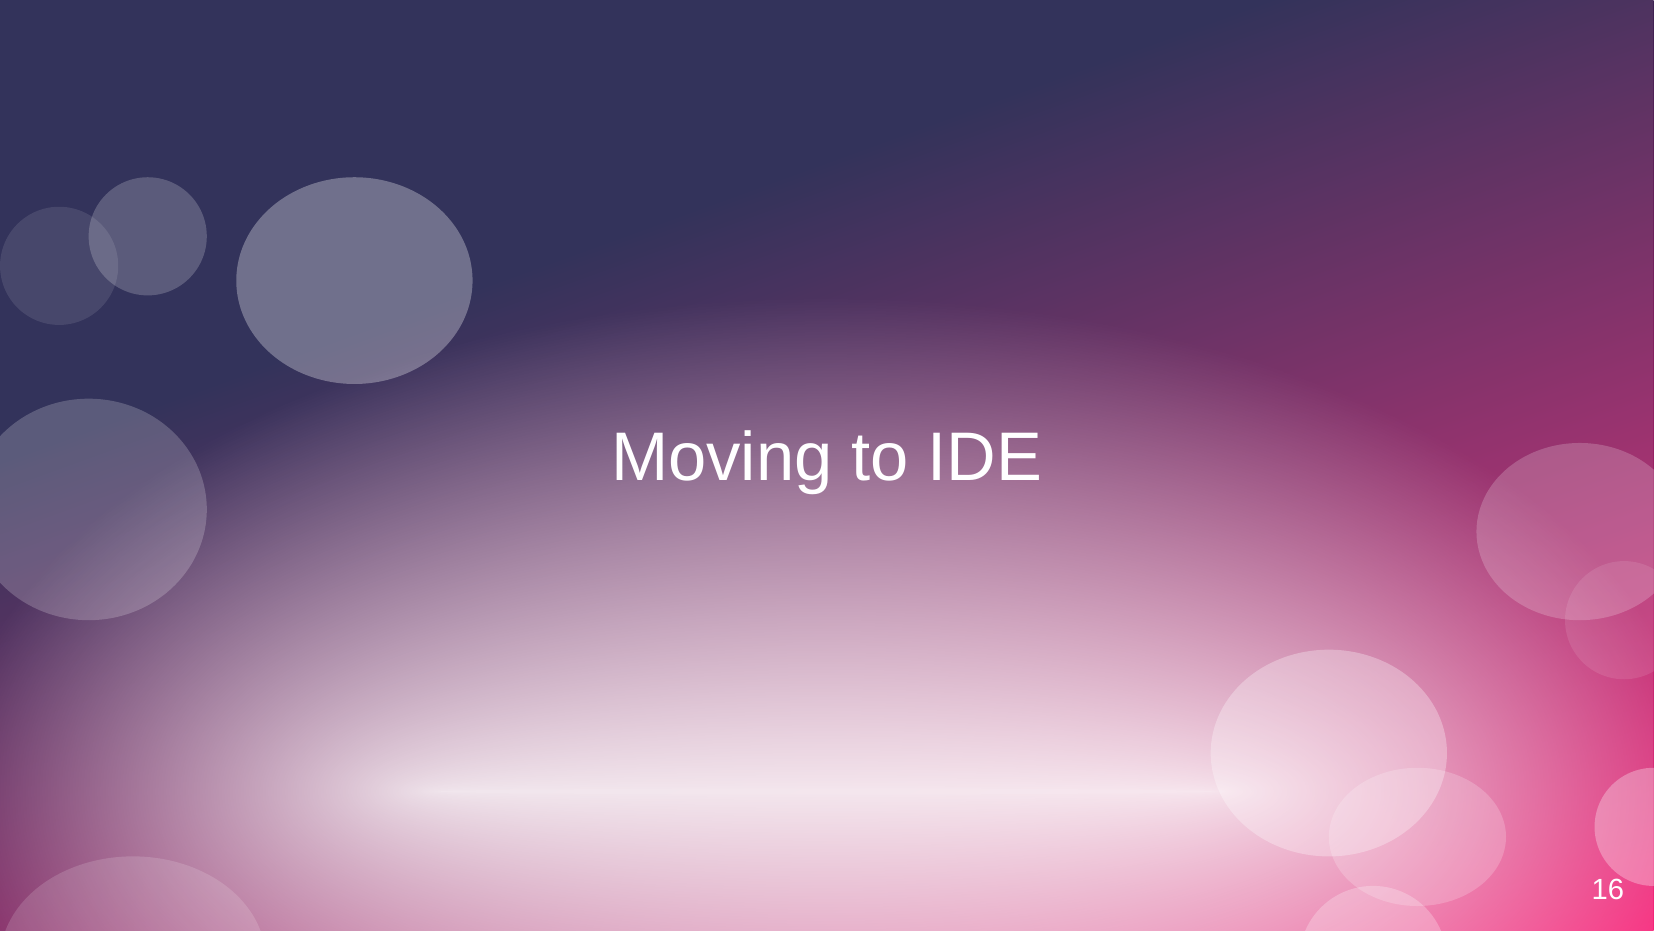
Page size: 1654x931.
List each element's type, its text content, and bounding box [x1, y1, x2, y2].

title Moving to IDE [88, 375, 1565, 538]
